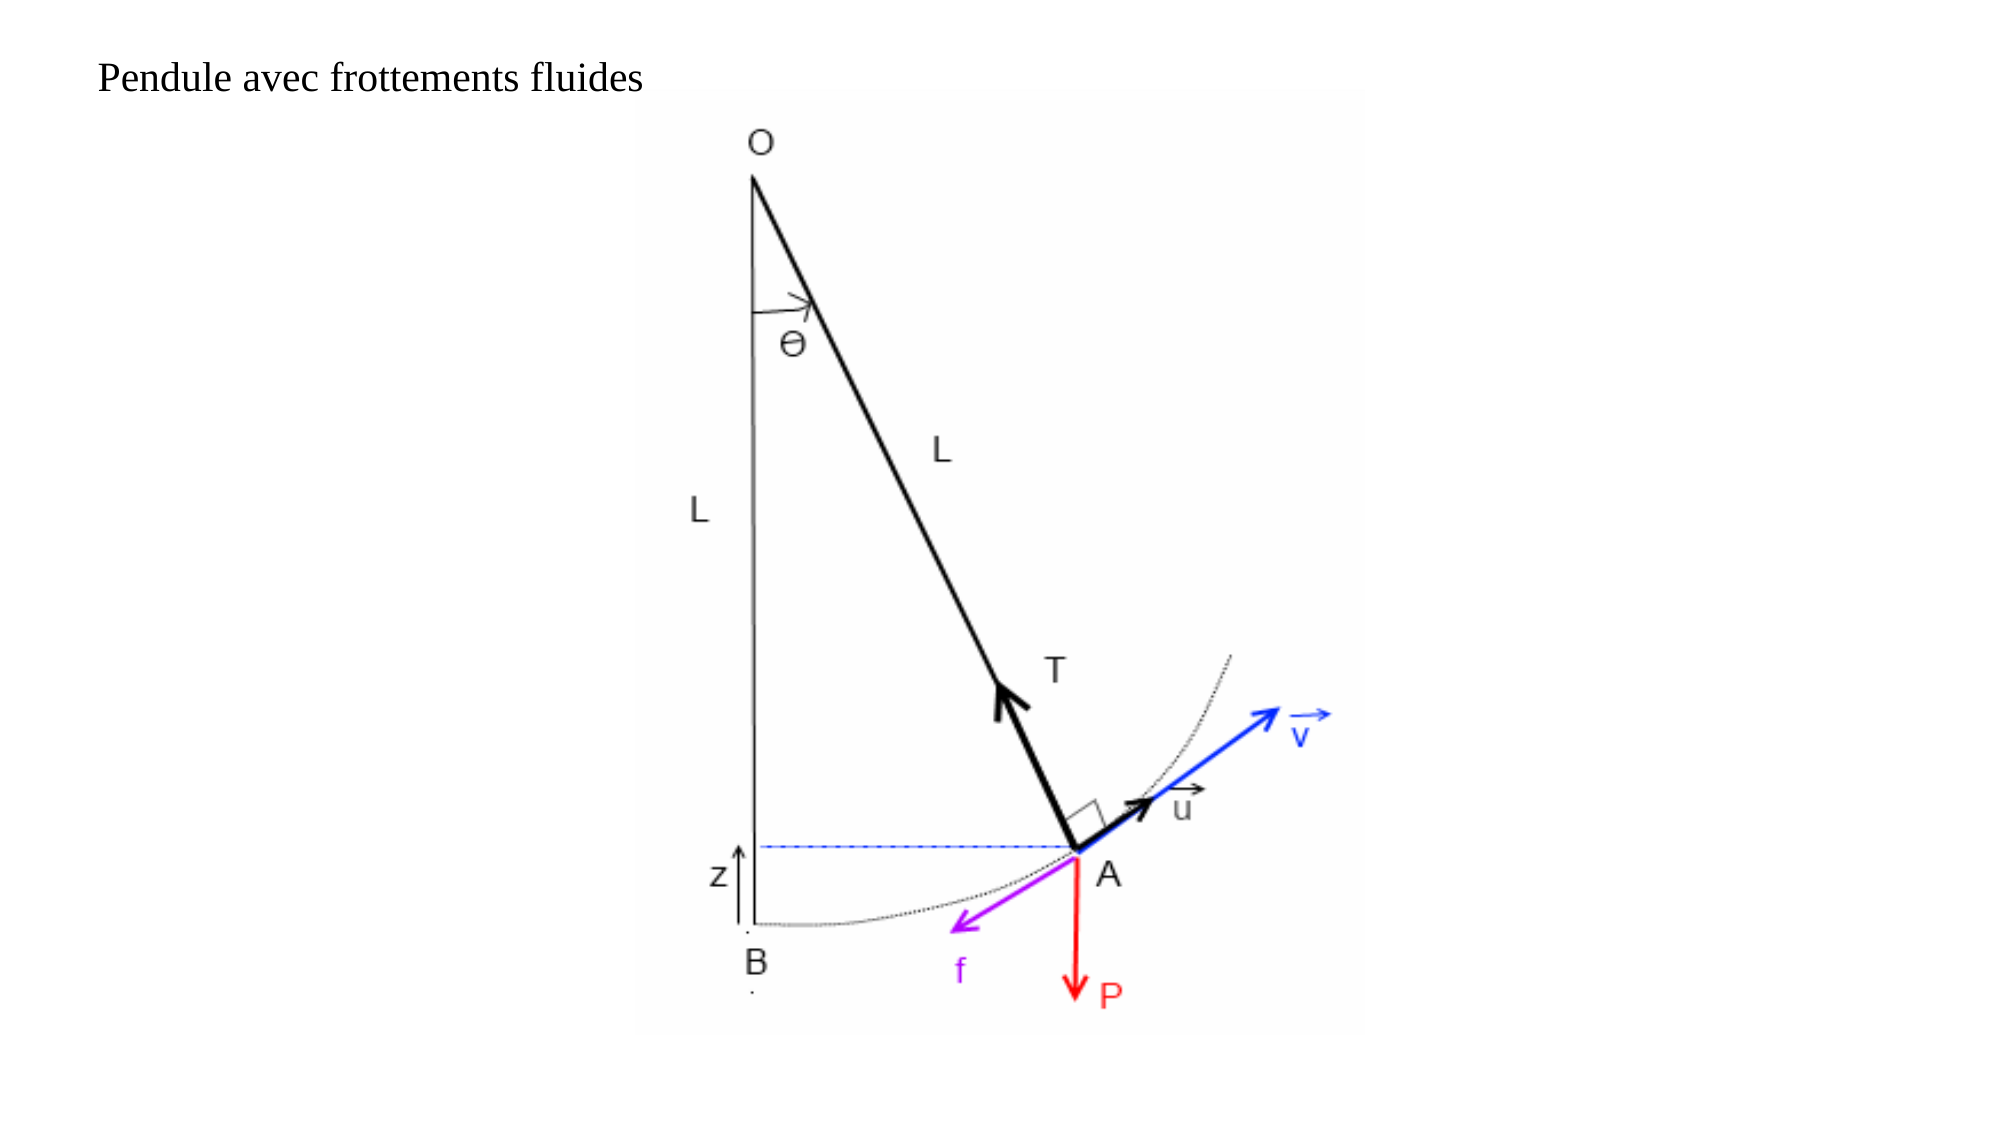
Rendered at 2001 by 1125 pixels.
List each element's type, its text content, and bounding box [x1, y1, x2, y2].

text_box Pendule avec frottements fluides [82, 47, 768, 251]
picture [635, 89, 1365, 1035]
